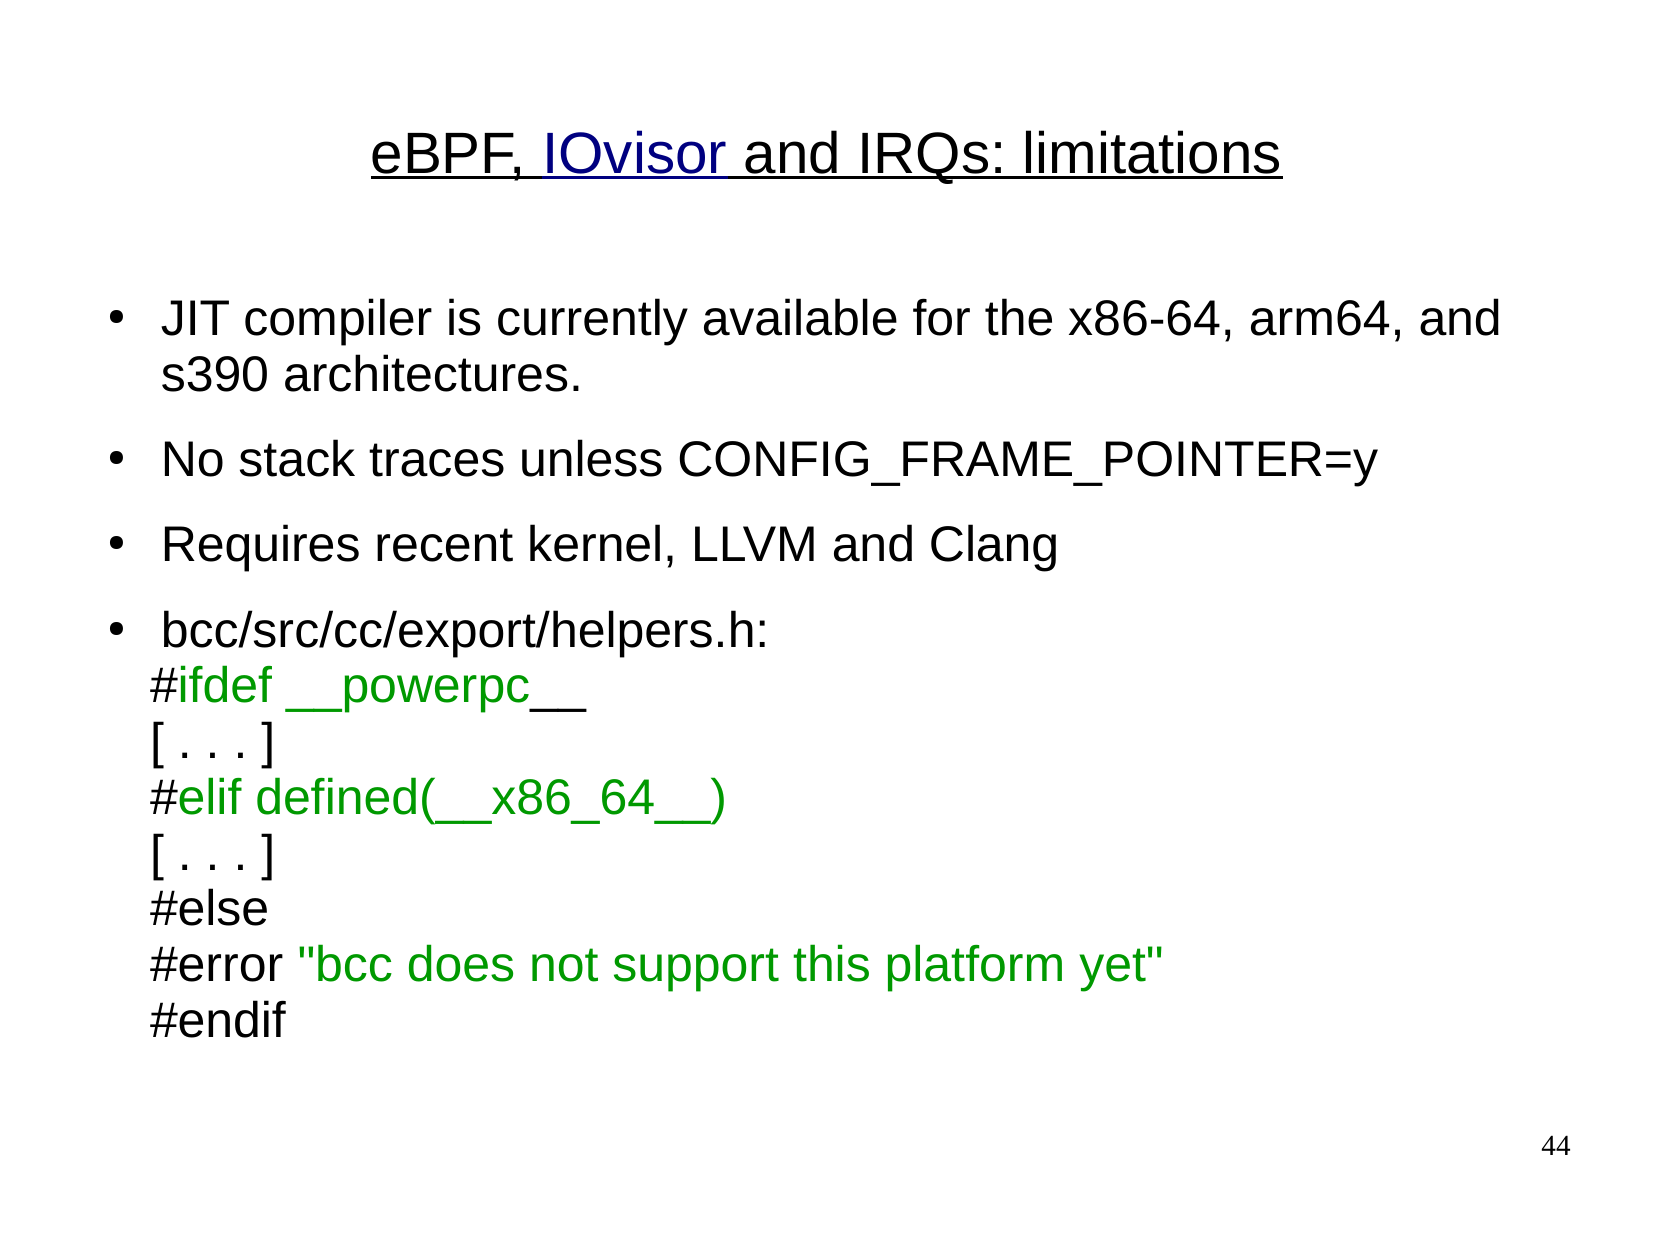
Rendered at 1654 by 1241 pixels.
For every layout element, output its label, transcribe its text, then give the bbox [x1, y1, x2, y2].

list JIT compiler is currently available for the x86-64, arm64, and s390 architectures. No stack traces unless CONFIG_FRAME_POINTER=y Requires recent kernel, LLVM and Clang bcc/src/cc/export/helpers.h: #ifdef __powerpc__ [ . . . ] #elif defined(__x86_64__) [ . . . ] #else #error "bcc does not support this platform yet" #endif [90, 290, 1571, 1066]
title eBPF, IOvisor and IRQs: limitations [82, 49, 1571, 257]
